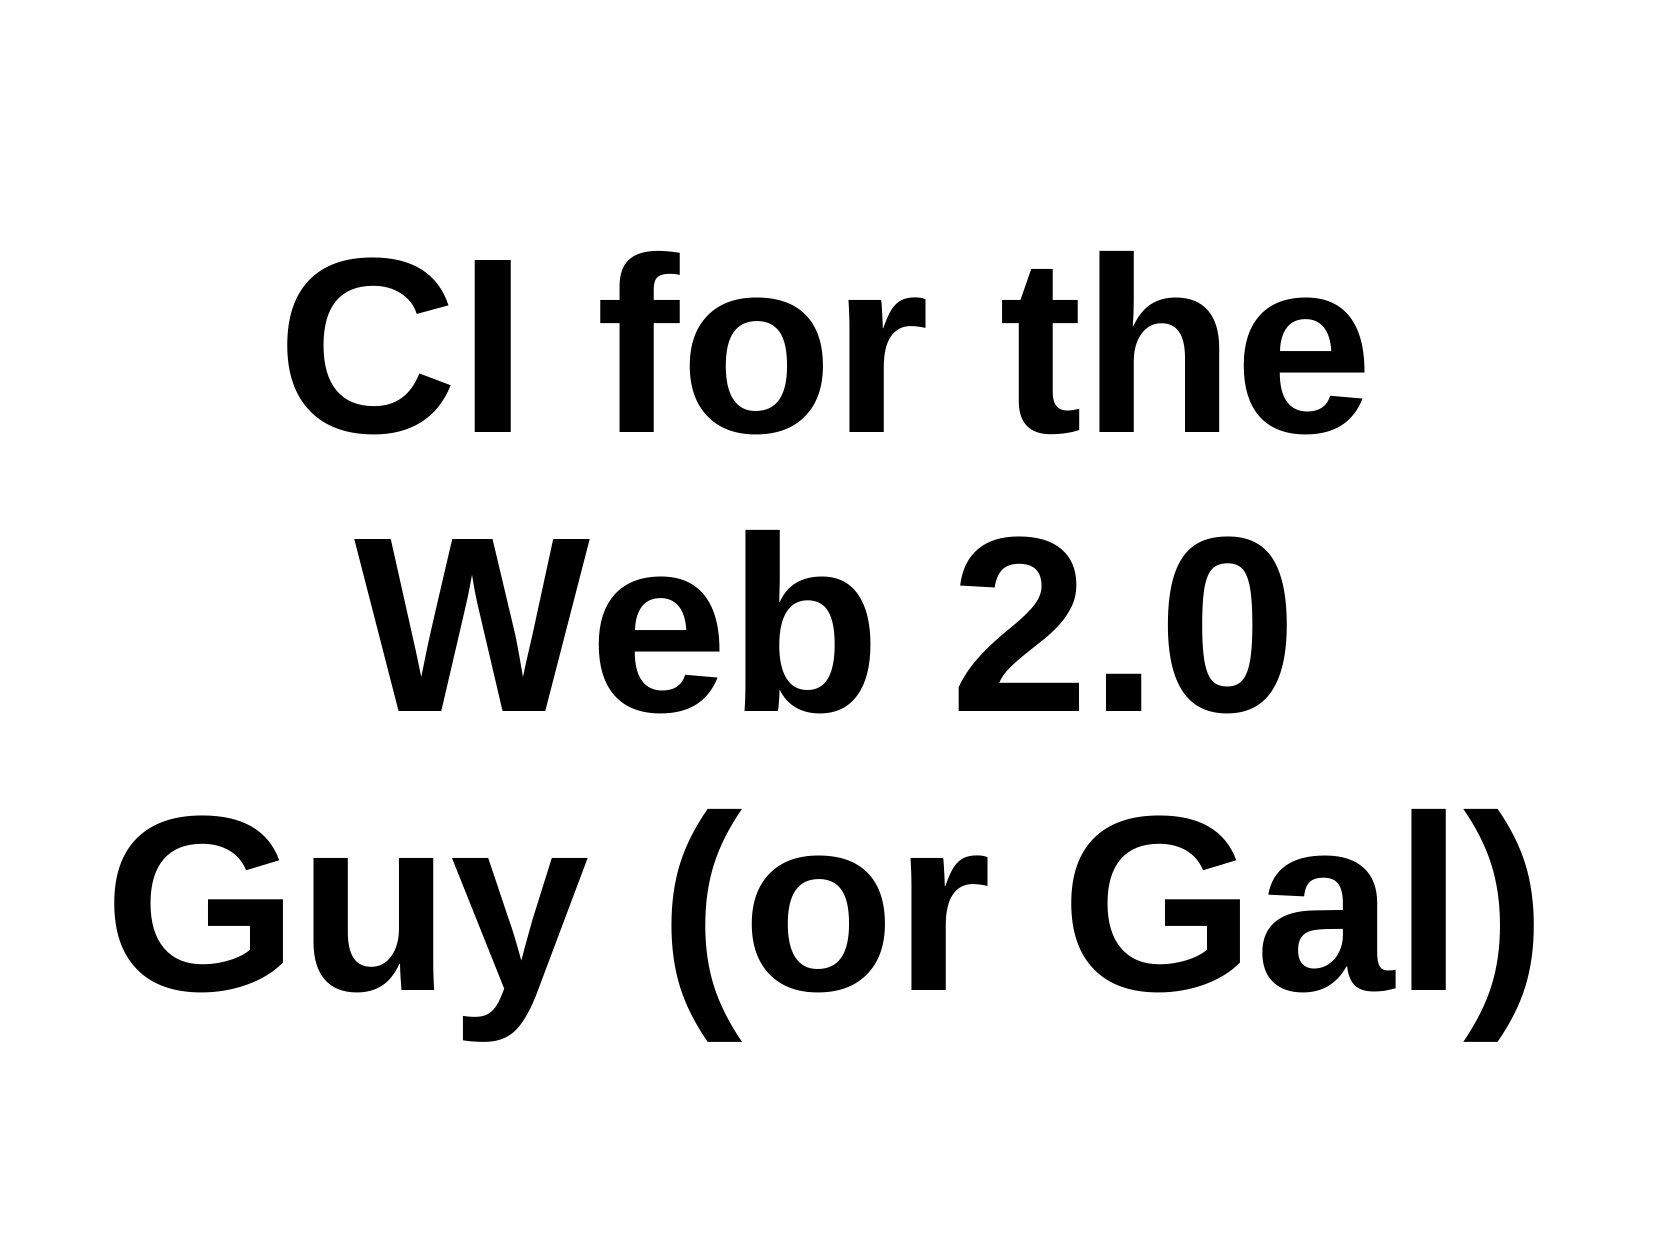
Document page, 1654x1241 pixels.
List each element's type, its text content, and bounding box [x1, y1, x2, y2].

title CI for the Web 2.0 Guy (or Gal) [82, 49, 1571, 1201]
